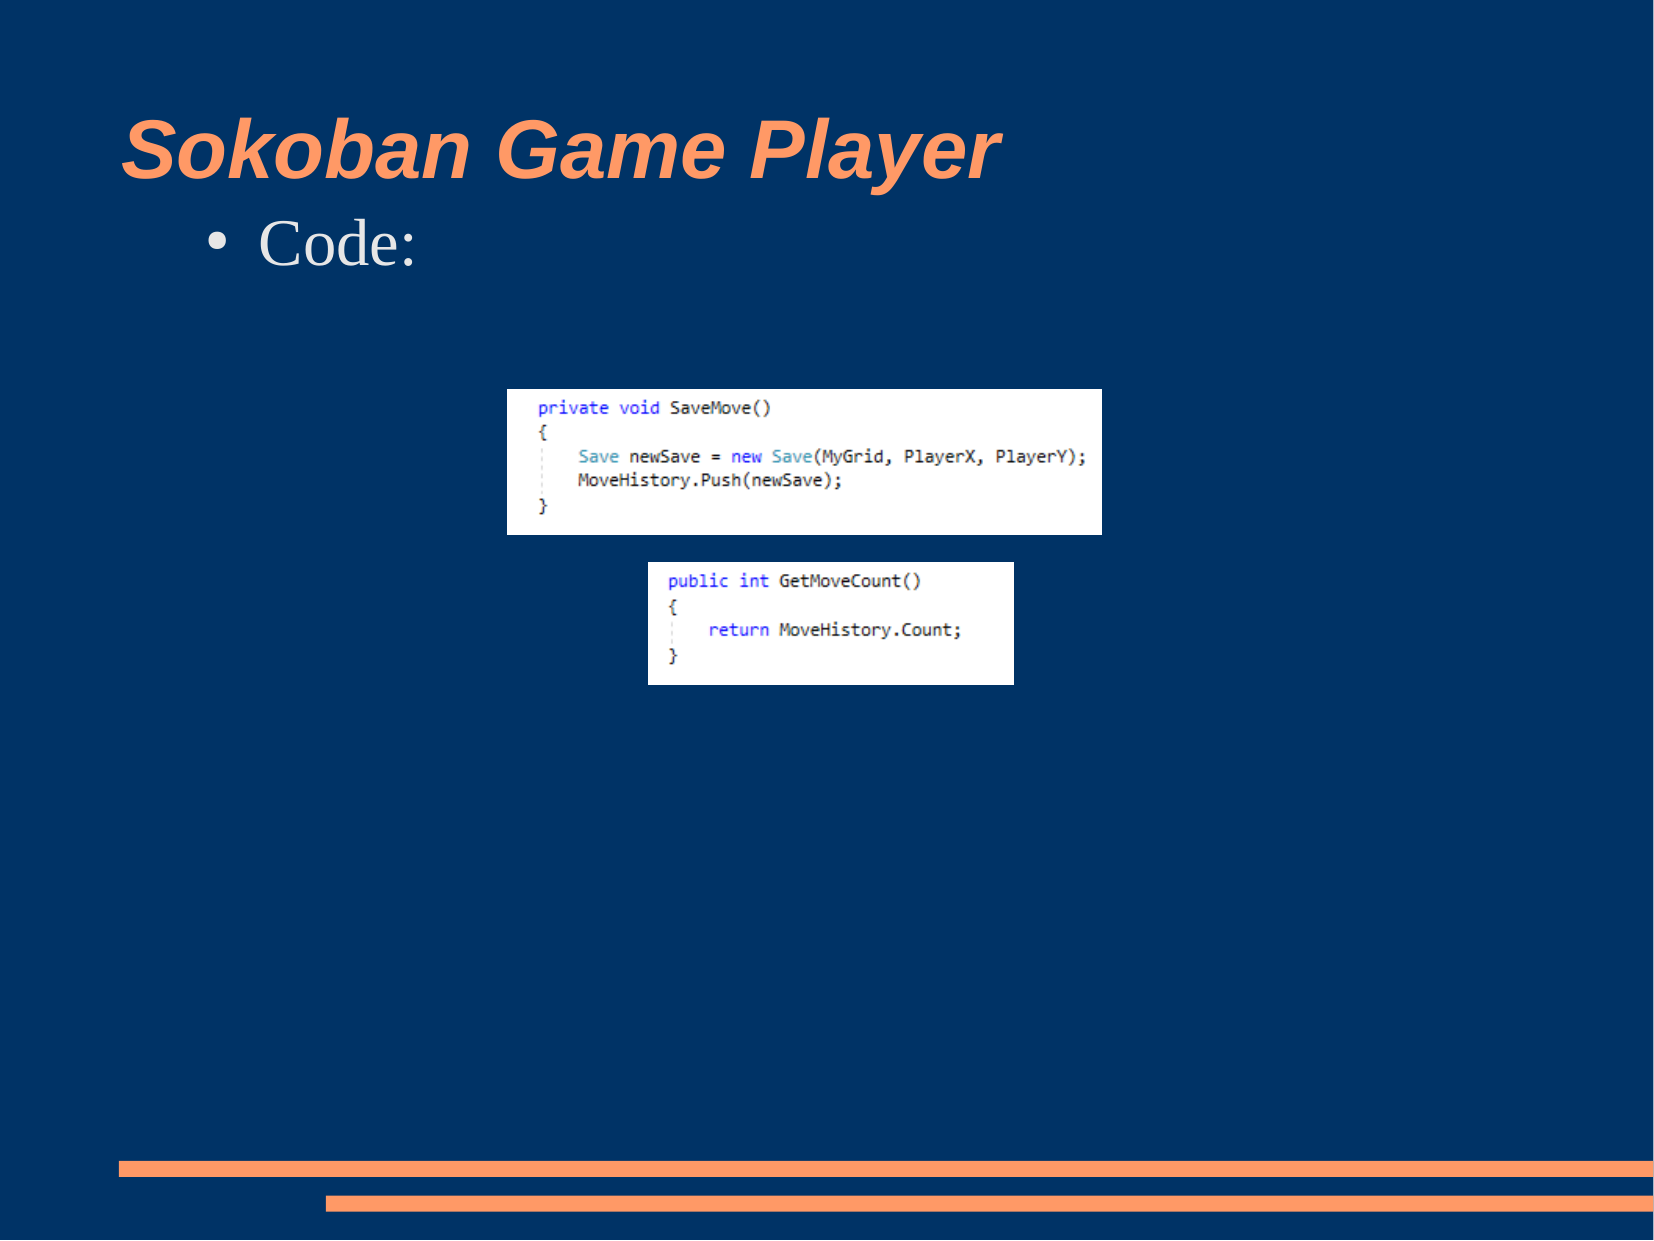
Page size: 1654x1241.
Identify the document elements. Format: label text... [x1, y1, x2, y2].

title Sokoban Game Player [121, 46, 1534, 254]
picture [648, 562, 1014, 685]
list Code: [169, 205, 1610, 1016]
picture [507, 389, 1102, 536]
